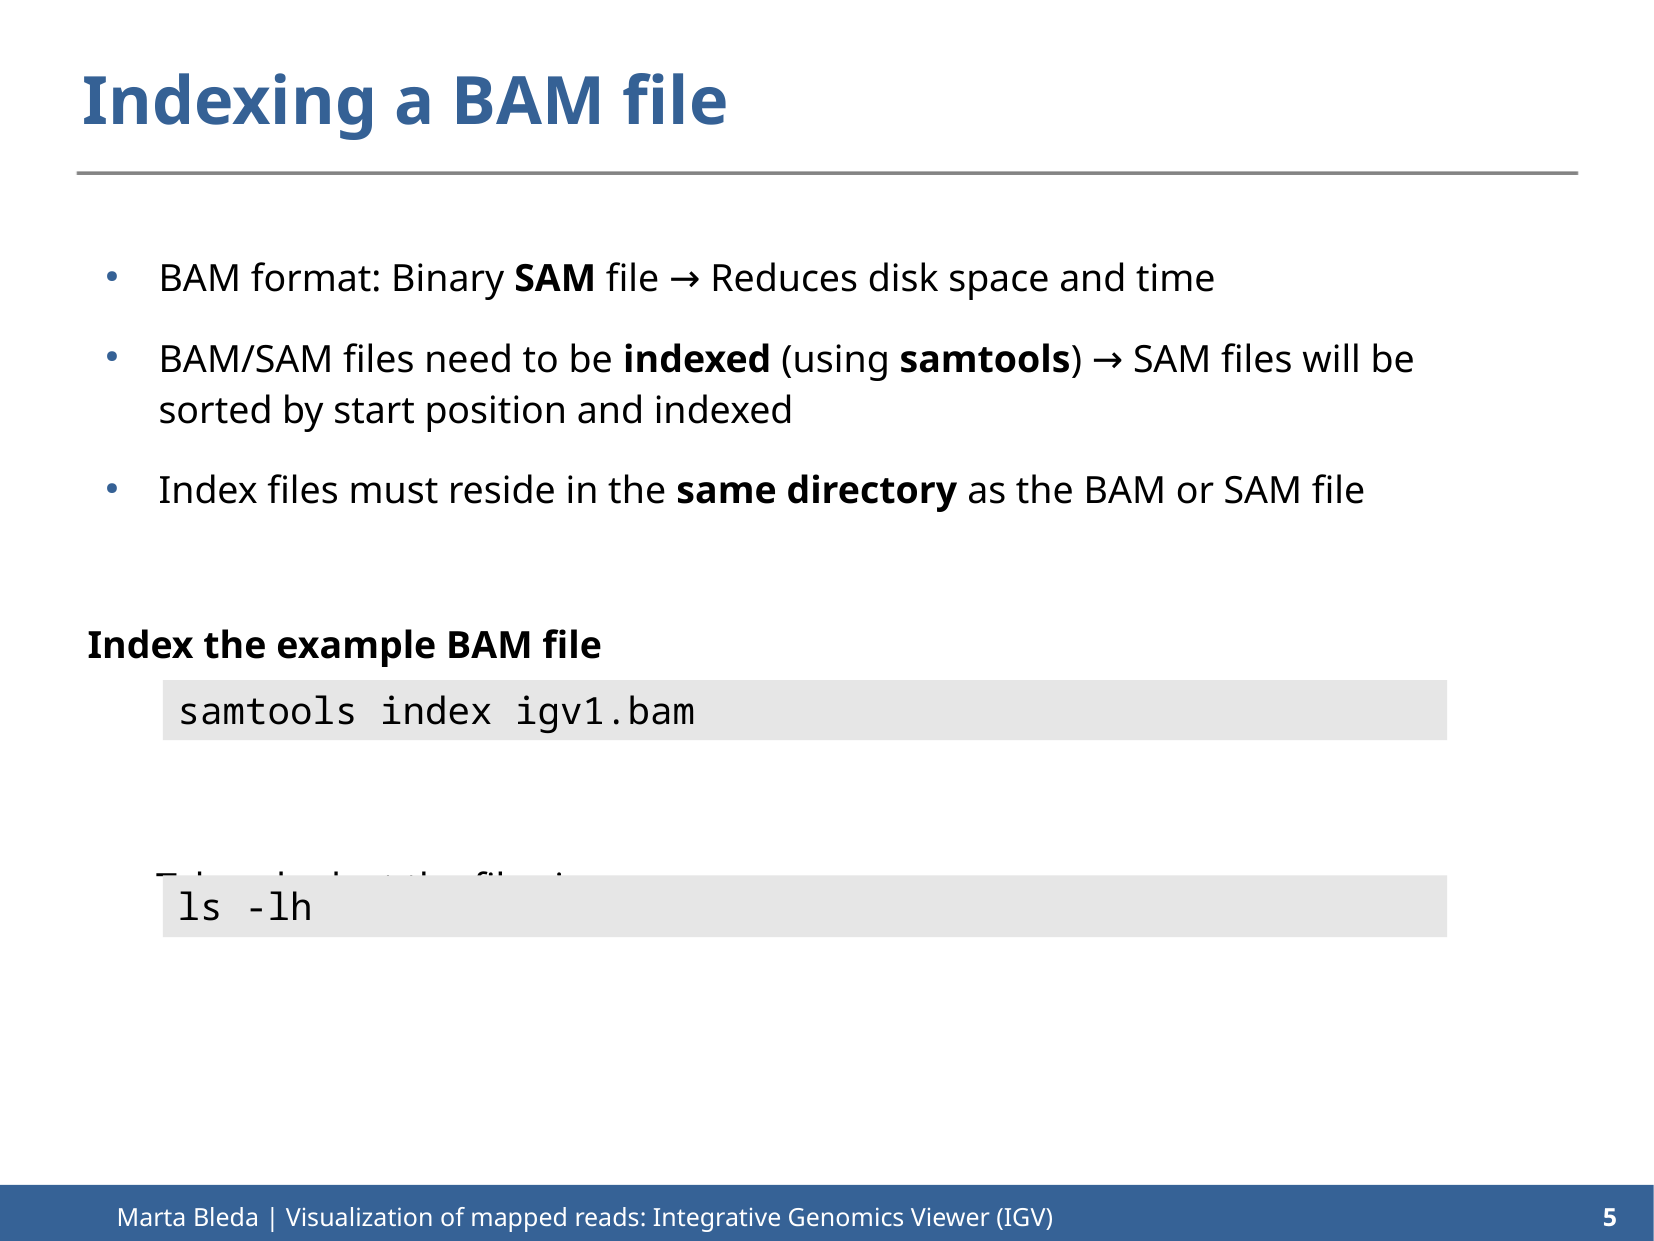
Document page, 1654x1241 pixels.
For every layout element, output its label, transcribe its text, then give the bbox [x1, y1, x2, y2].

list BAM format: Binary SAM file → Reduces disk space and time BAM/SAM files need to be indexed (using samtools) → SAM files will be sorted by start position and indexed Index files must reside in the same directory as the BAM or SAM file Index the example BAM file Take a look at the file size [87, 251, 1496, 992]
picture [74, 170, 1580, 175]
text_box ls -lh [162, 875, 1448, 938]
text_box samtools index igv1.bam [162, 680, 1448, 741]
title Indexing a BAM file [82, 49, 1571, 148]
